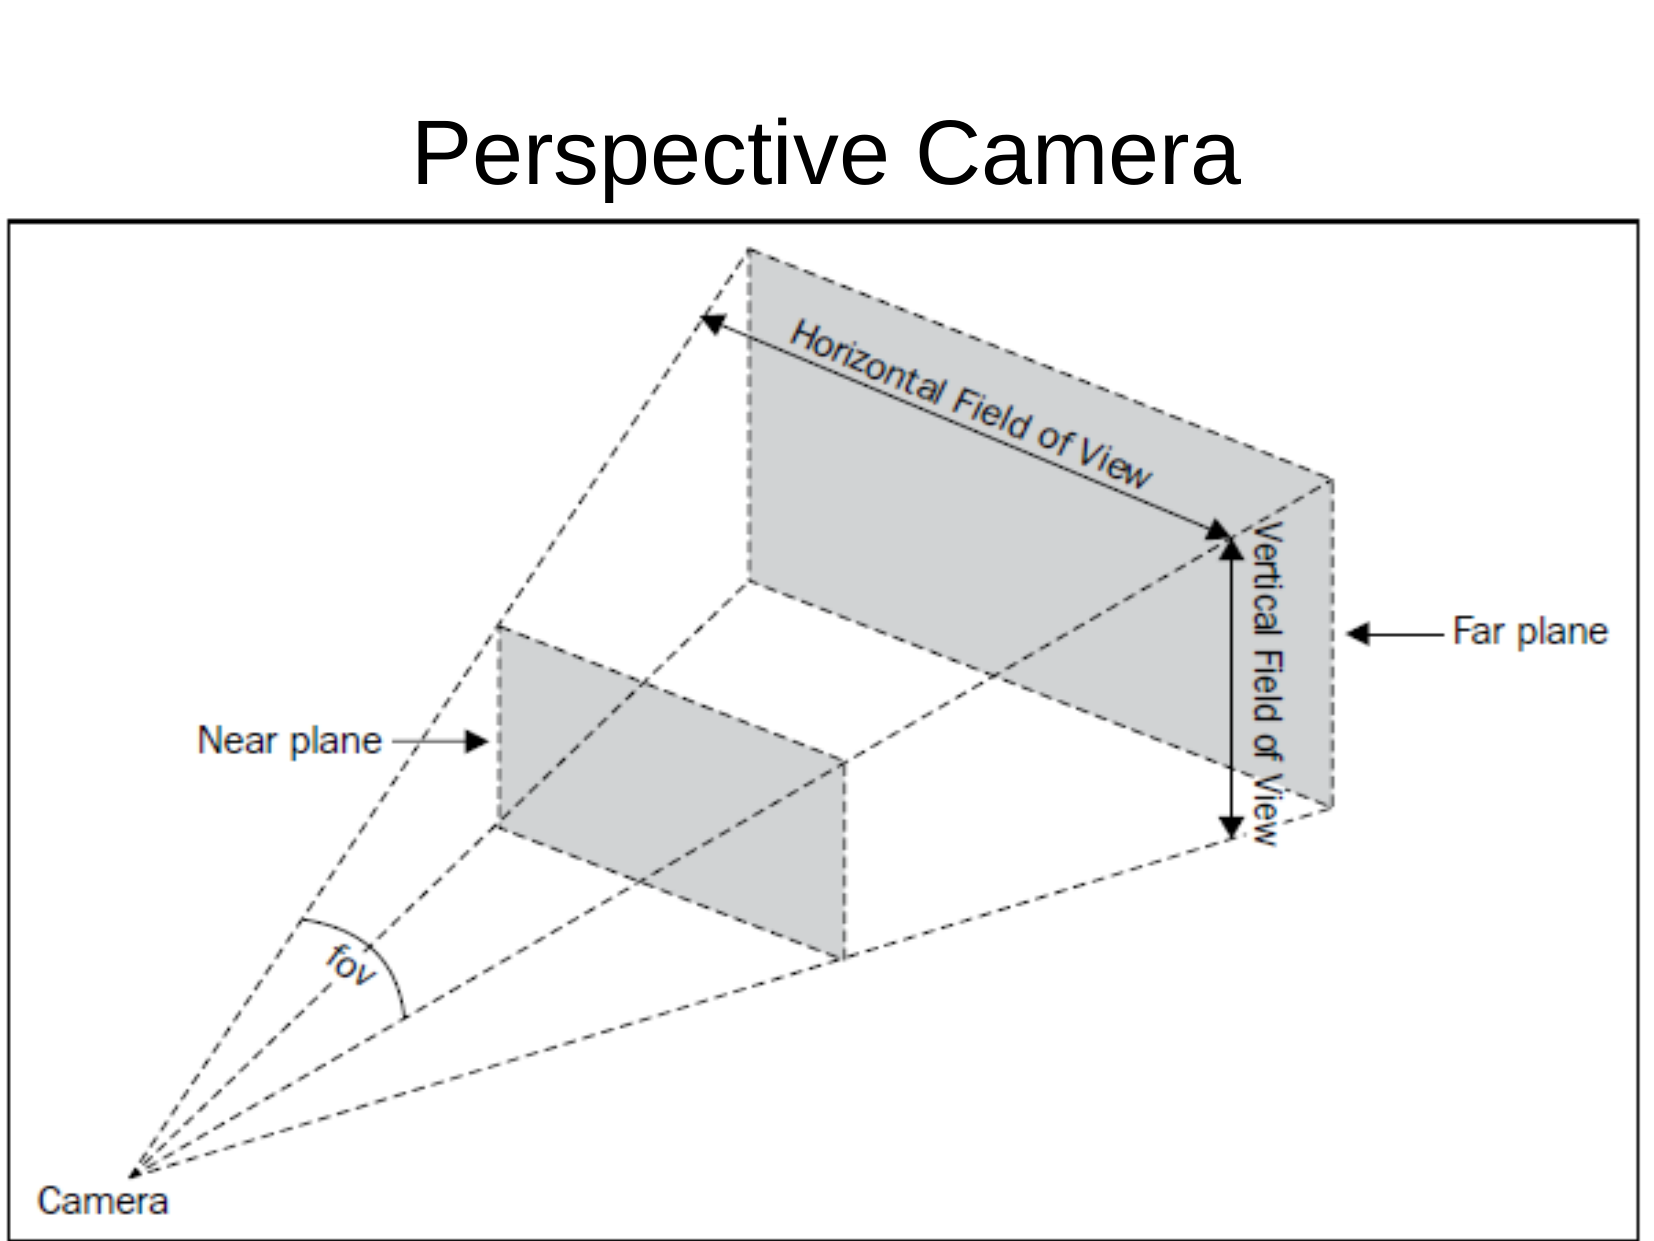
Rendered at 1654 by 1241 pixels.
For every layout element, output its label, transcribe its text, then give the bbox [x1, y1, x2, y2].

picture [0, 212, 1654, 1241]
title Perspective Camera [82, 49, 1571, 212]
